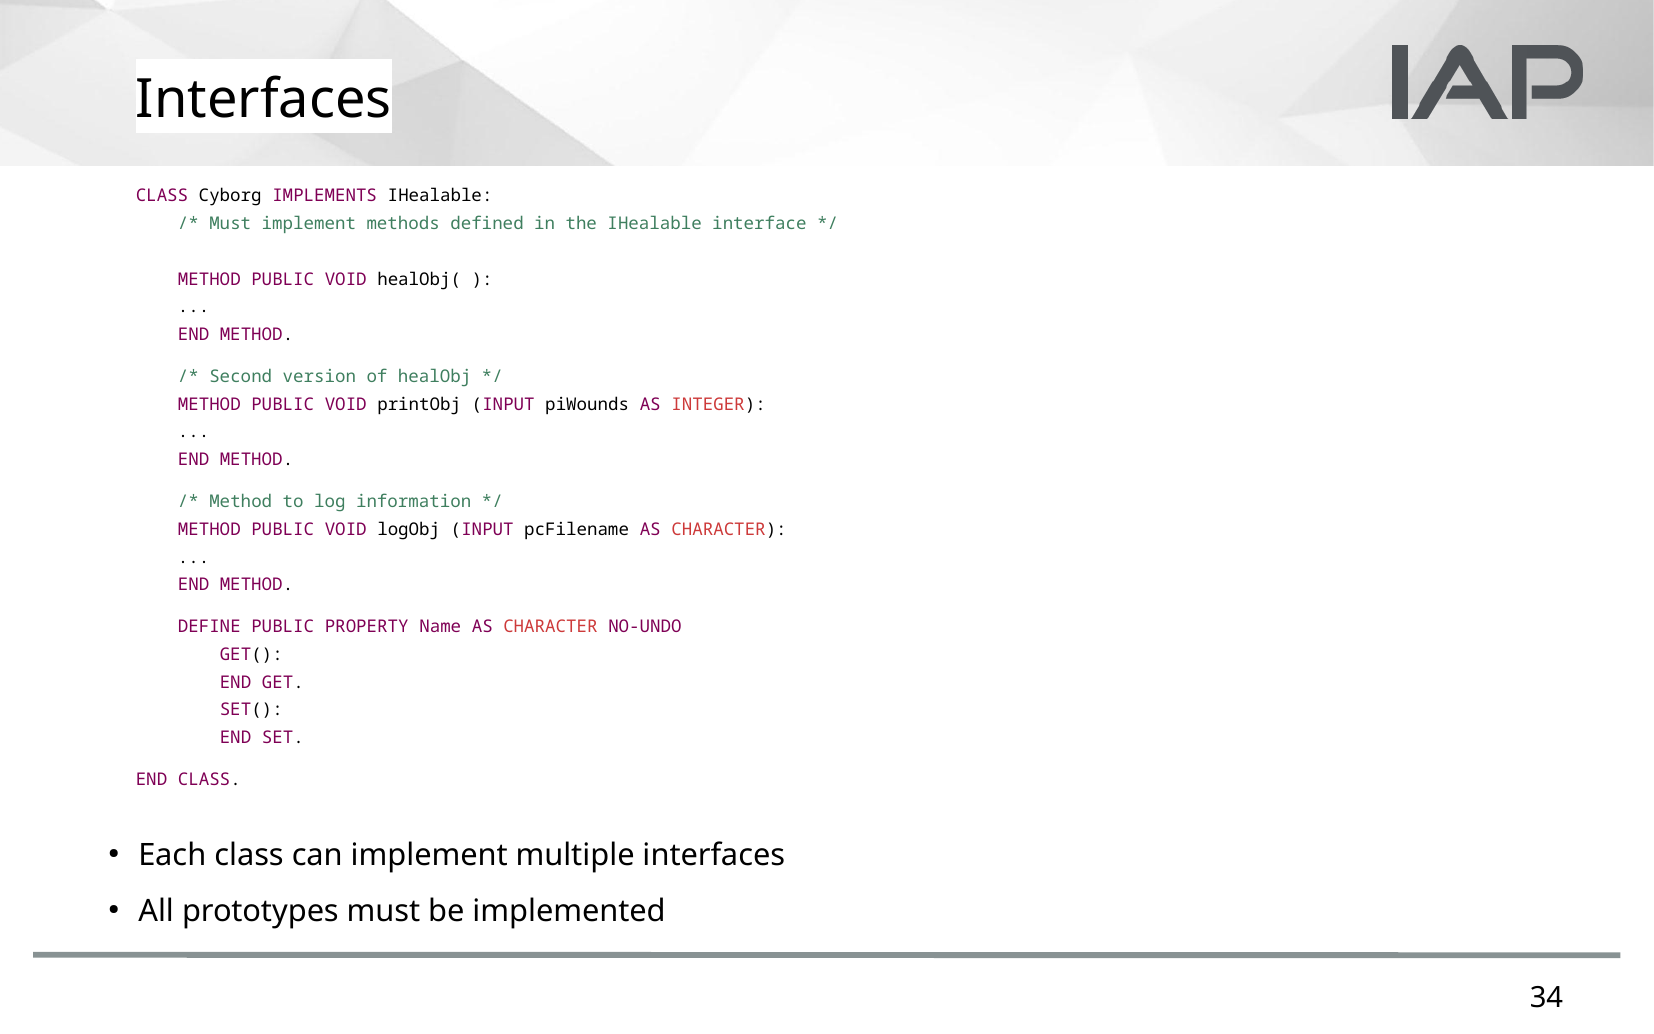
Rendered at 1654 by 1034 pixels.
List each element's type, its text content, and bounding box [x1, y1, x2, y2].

list Each class can implement multiple interfaces All prototypes must be implemented [94, 826, 1583, 934]
list CLASS Cyborg IMPLEMENTS IHealable: /* Must implement methods defined in the IHealable interface */ METHOD PUBLIC VOID healObj( ): ... END METHOD. /* Second version of healObj */ METHOD PUBLIC VOID printObj (INPUT piWounds AS INTEGER): ... END METHOD. /* Method to log information */ METHOD PUBLIC VOID logObj (INPUT pcFilename AS CHARACTER): ... END METHOD. DEFINE PUBLIC PROPERTY Name AS CHARACTER NO-UNDO GET(): END GET. SET(): END SET. END CLASS. [135, 183, 1624, 804]
title Interfaces [135, 41, 1264, 152]
picture [0, 0, 1654, 166]
